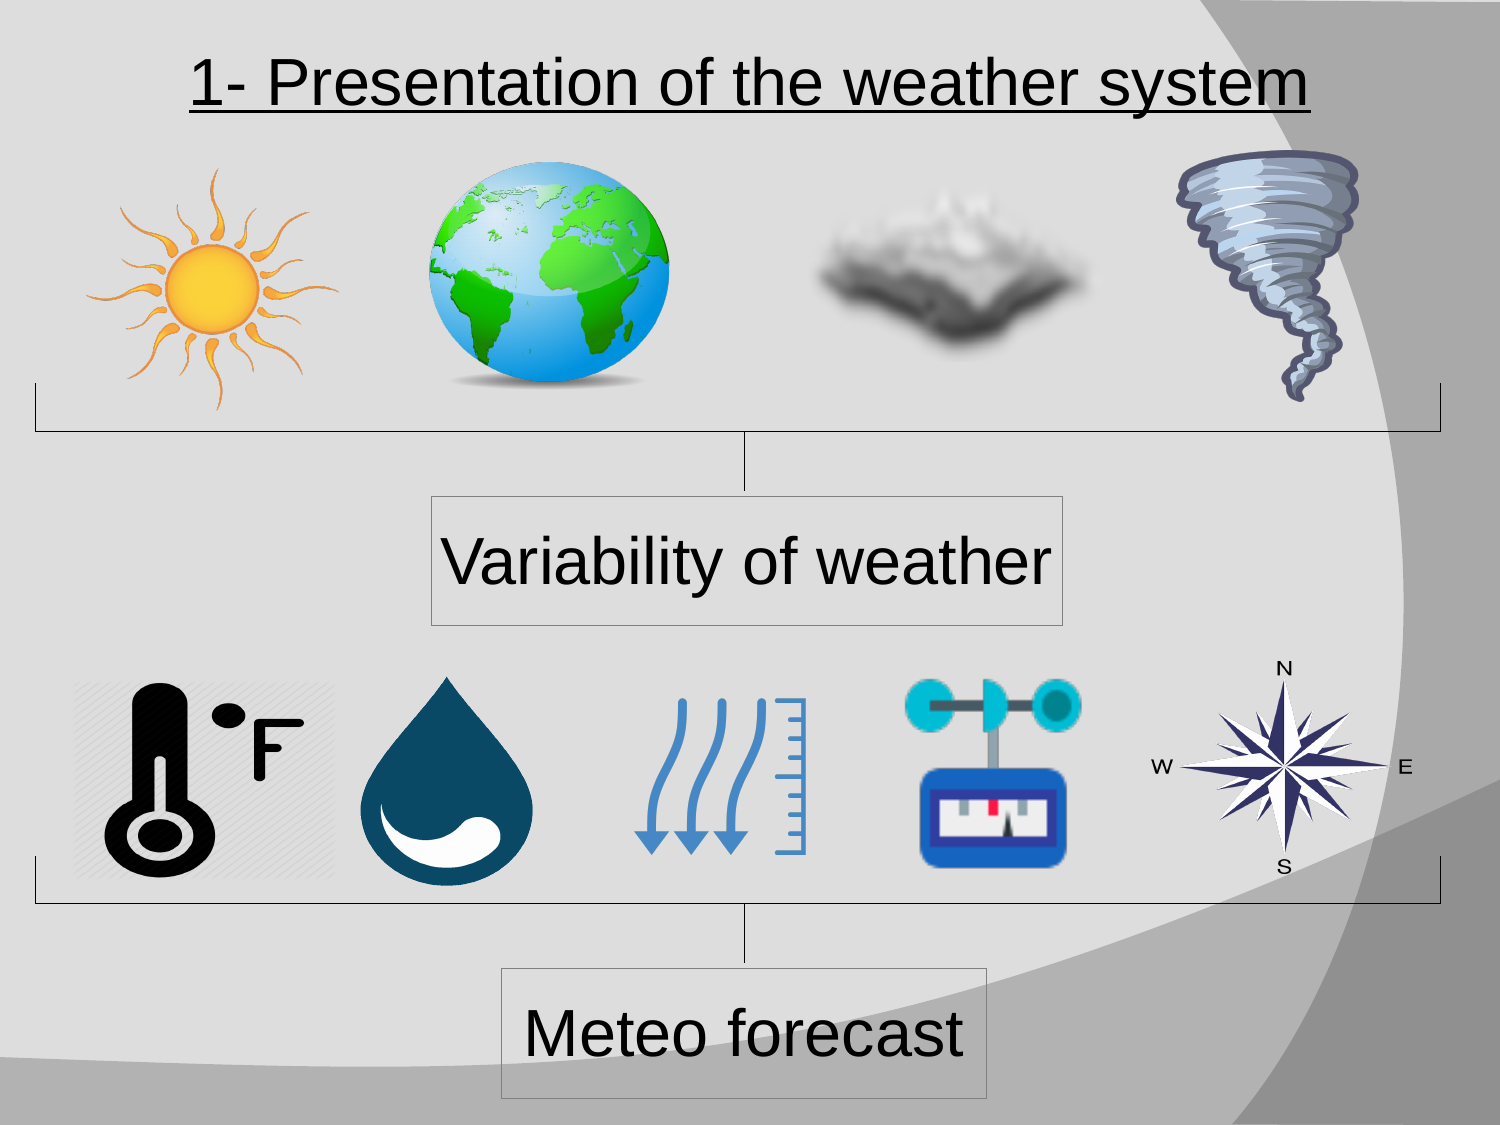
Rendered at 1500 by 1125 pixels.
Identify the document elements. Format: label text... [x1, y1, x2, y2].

picture [1176, 150, 1359, 402]
picture [877, 649, 1111, 900]
picture [803, 141, 1111, 402]
picture [360, 676, 533, 886]
picture [71, 680, 337, 880]
picture [1151, 661, 1412, 875]
text_box Meteo forecast [501, 968, 987, 1099]
picture [82, 165, 343, 414]
picture [634, 684, 810, 875]
text_box Variability of weather [431, 496, 1063, 626]
text_box 1- Presentation of the weather system [0, 0, 1500, 159]
picture [425, 162, 674, 390]
